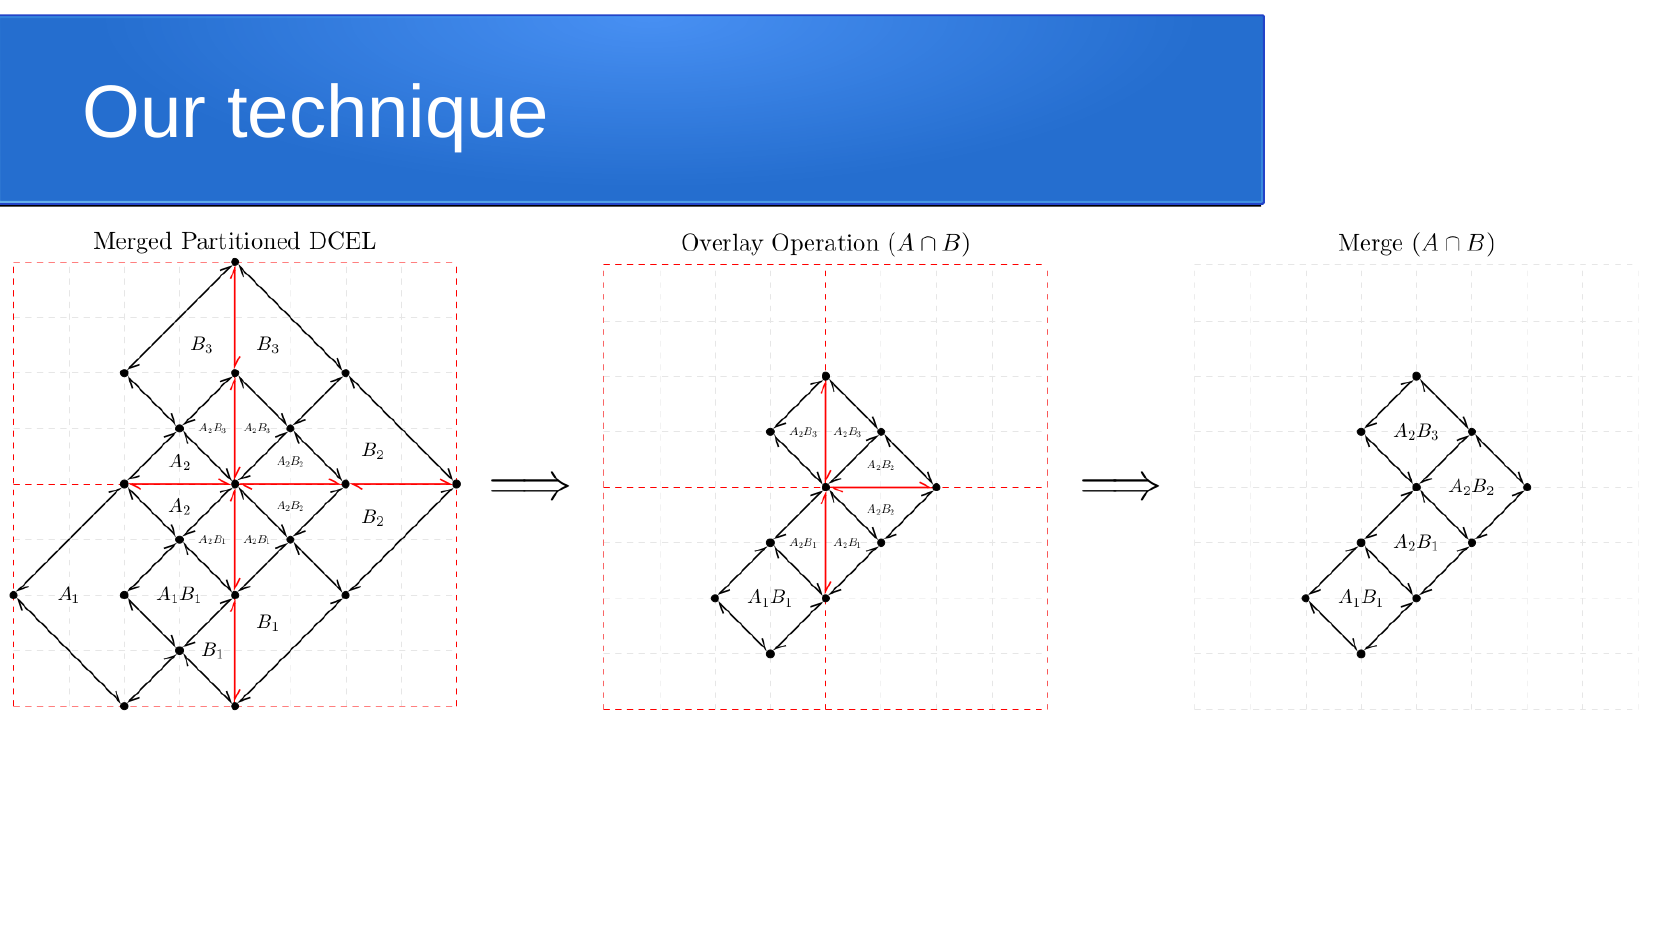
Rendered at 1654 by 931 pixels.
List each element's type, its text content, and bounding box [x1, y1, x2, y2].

picture [1, 215, 1654, 718]
title Our technique [82, 35, 1235, 189]
